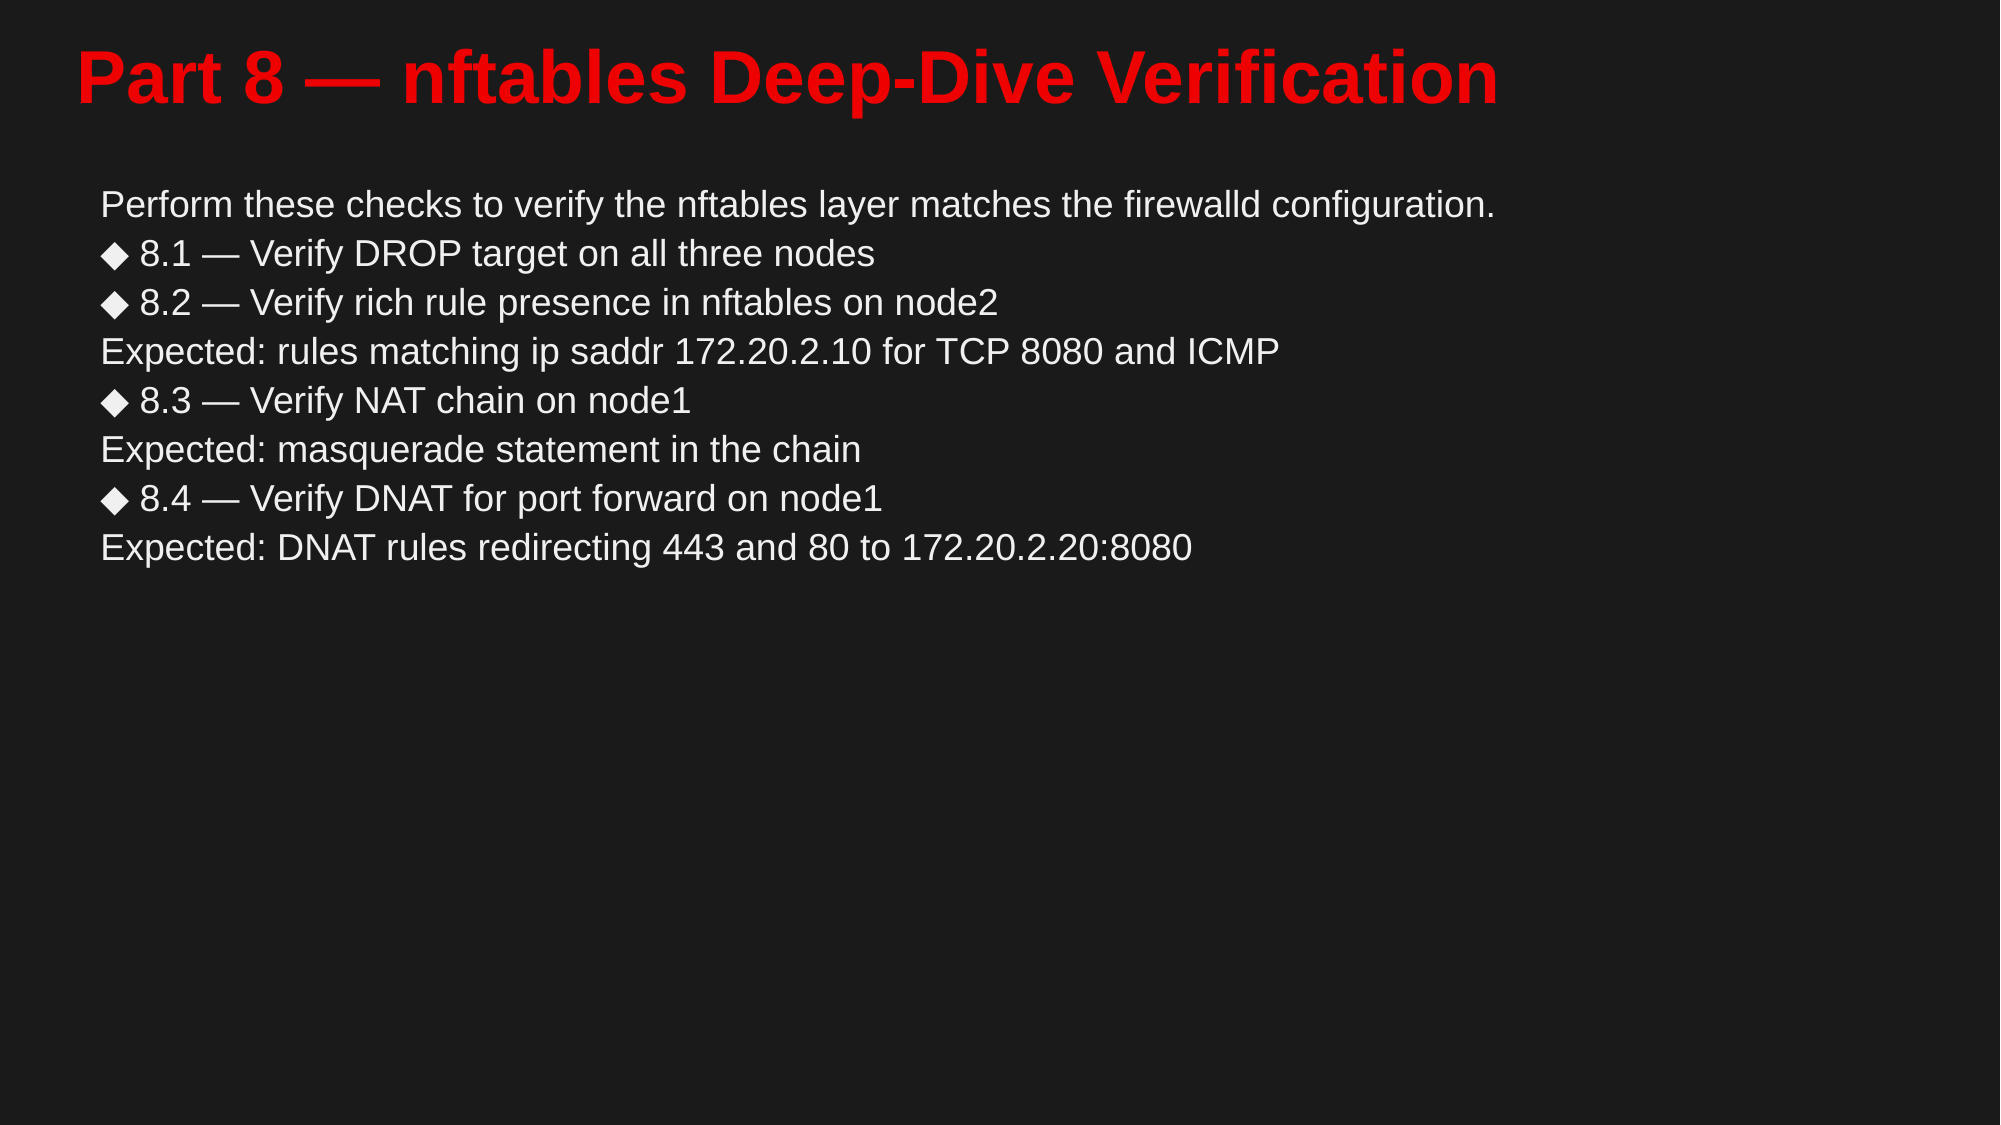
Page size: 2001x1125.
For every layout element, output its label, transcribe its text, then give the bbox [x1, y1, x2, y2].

text_box Part 8 — nftables Deep-Dive Verification [59, 23, 1942, 154]
text_box Perform these checks to verify the nftables layer matches the firewalld configuration. ◆ 8.1 — Verify DROP target on all three nodes ◆ 8.2 — Verify rich rule presence in nftables on node2 Expected: rules matching ip saddr 172.20.2.10 for TCP 8080 and ICMP ◆ 8.3 — Verify NAT chain on node1 Expected: masquerade statement in the chain ◆ 8.4 — Verify DNAT for port forward on node1 Expected: DNAT rules redirecting 443 and 80 to 172.20.2.20:8080 [59, 171, 1942, 1087]
